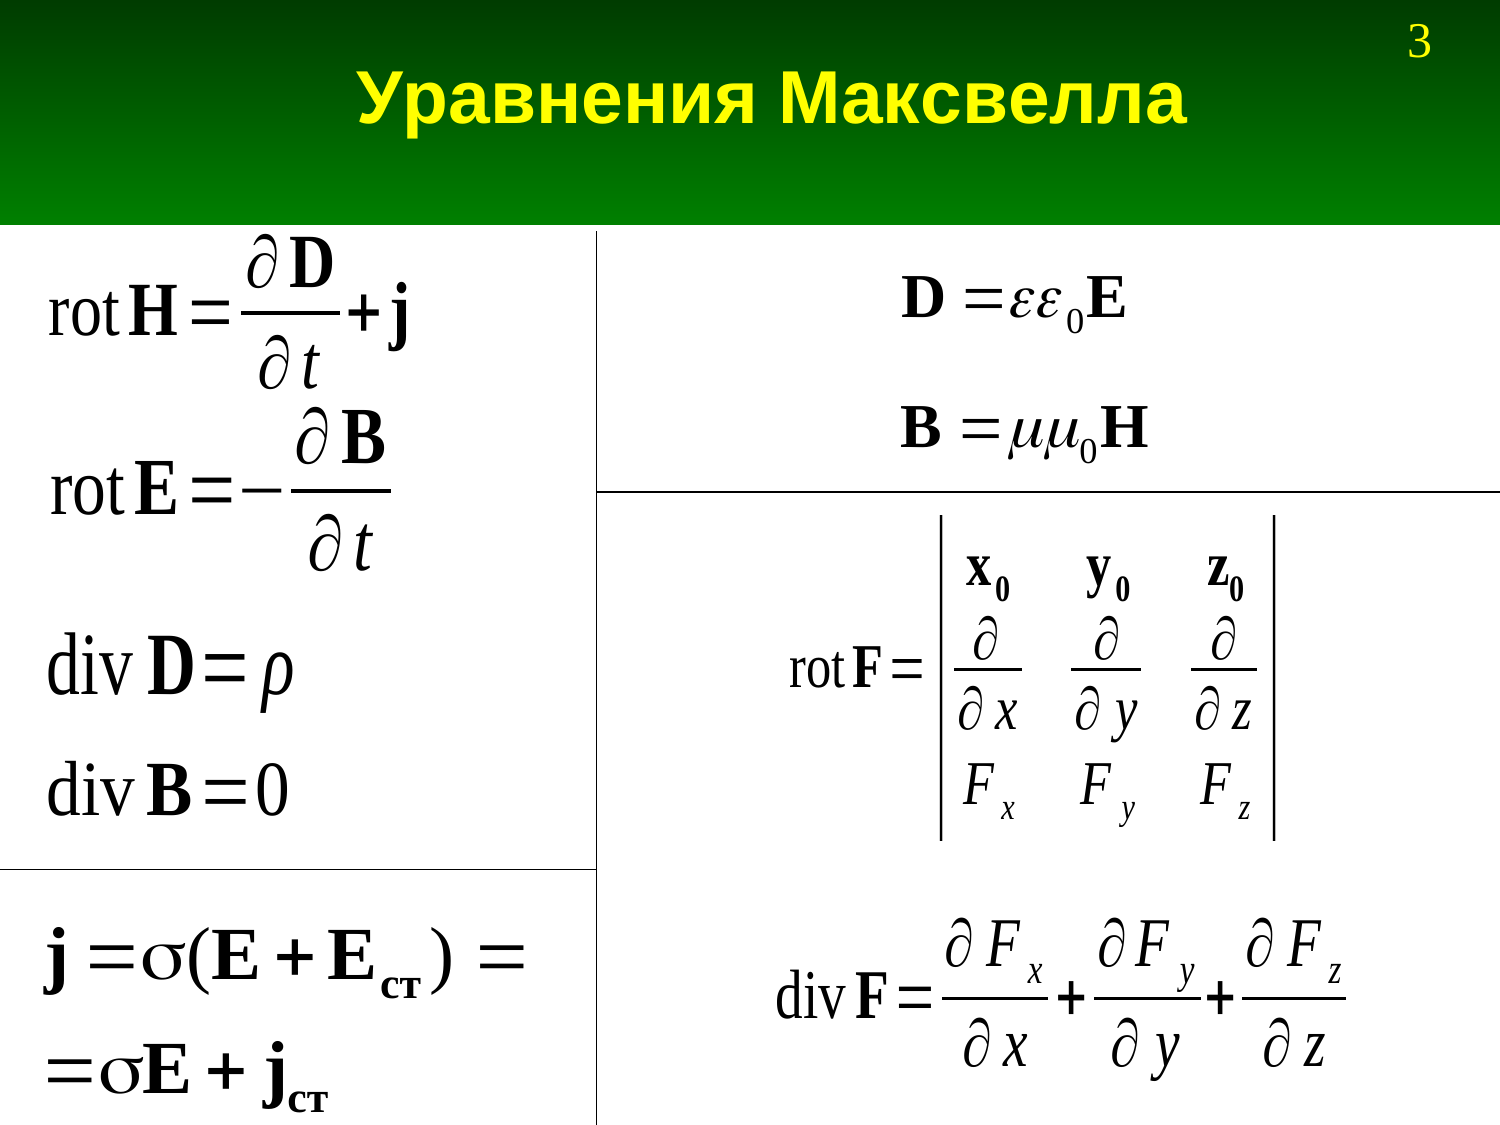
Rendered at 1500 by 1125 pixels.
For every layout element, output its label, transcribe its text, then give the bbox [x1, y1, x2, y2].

chart [773, 515, 1296, 841]
chart [761, 905, 1364, 1083]
chart [29, 904, 530, 1125]
chart [29, 746, 310, 835]
chart [29, 616, 312, 717]
title Уравнения Максвелла [123, 0, 1399, 188]
chart [891, 255, 1137, 350]
chart [891, 385, 1162, 480]
chart [28, 220, 428, 587]
